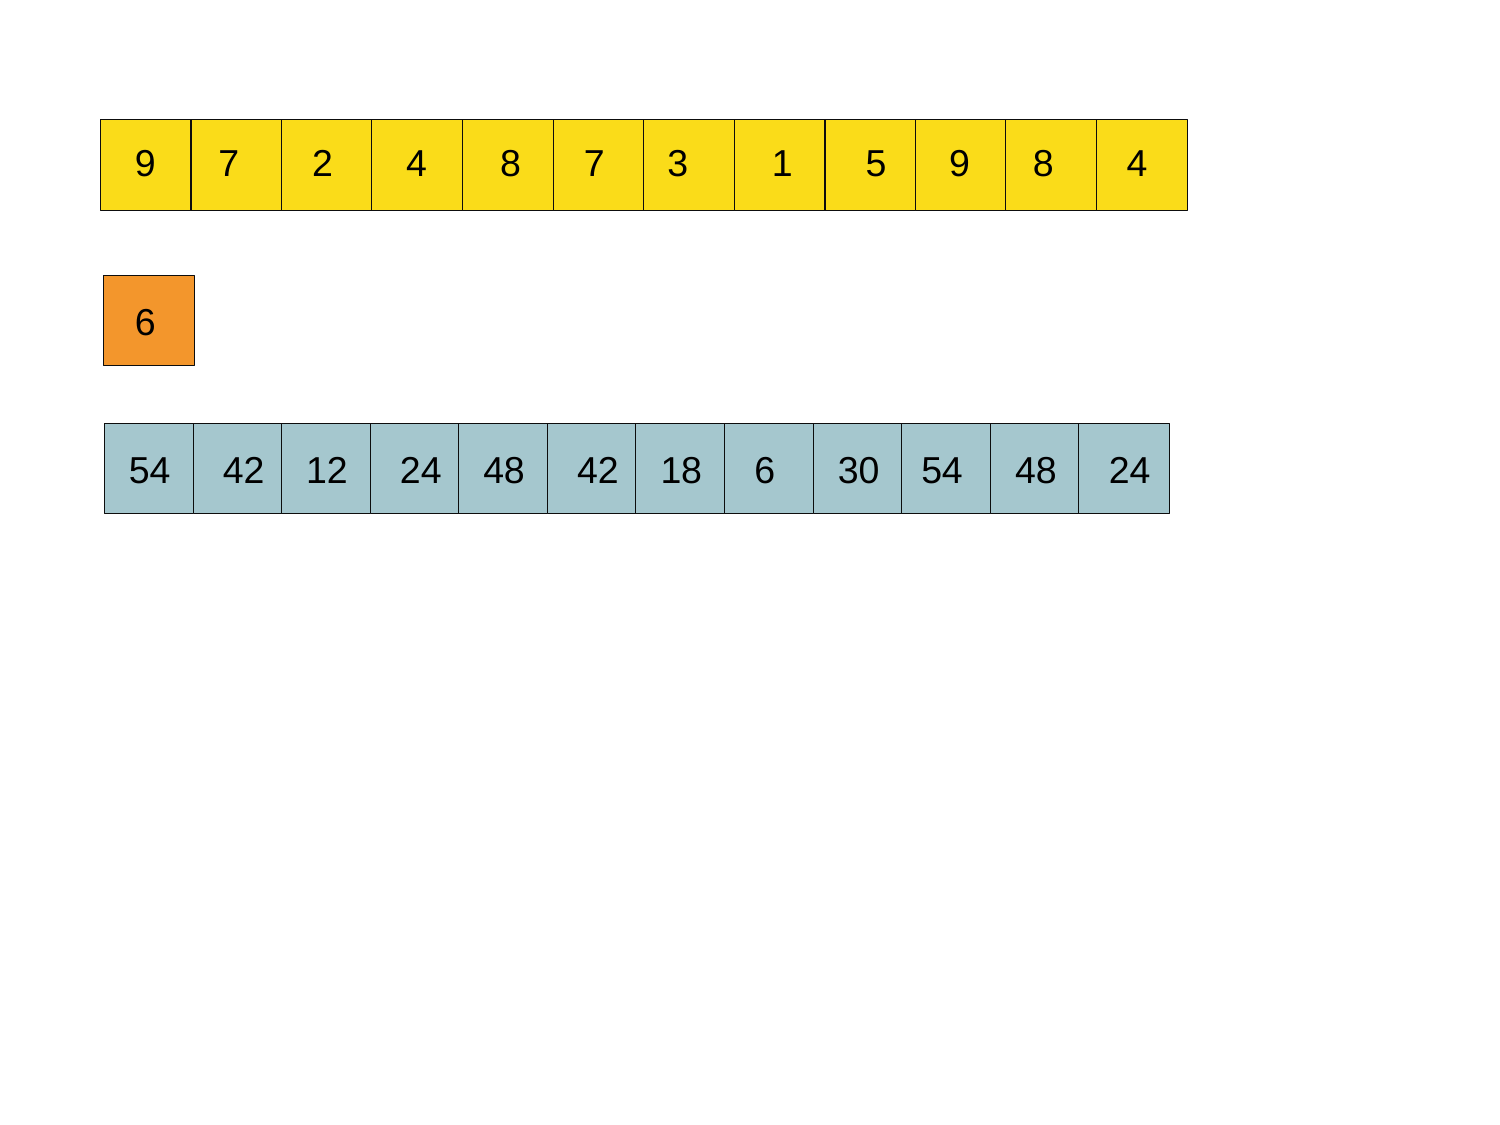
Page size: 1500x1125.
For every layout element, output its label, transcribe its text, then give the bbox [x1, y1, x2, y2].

text_box [103, 275, 195, 366]
text_box [100, 119, 1188, 211]
text_box 9 7 2 4 8 7 3 1 5 9 8 4 [120, 135, 1216, 192]
text_box [104, 423, 1170, 514]
text_box 54 42 12 24 48 42 18 6 30 54 48 24 [114, 442, 1210, 499]
text_box 6 [120, 294, 1216, 352]
